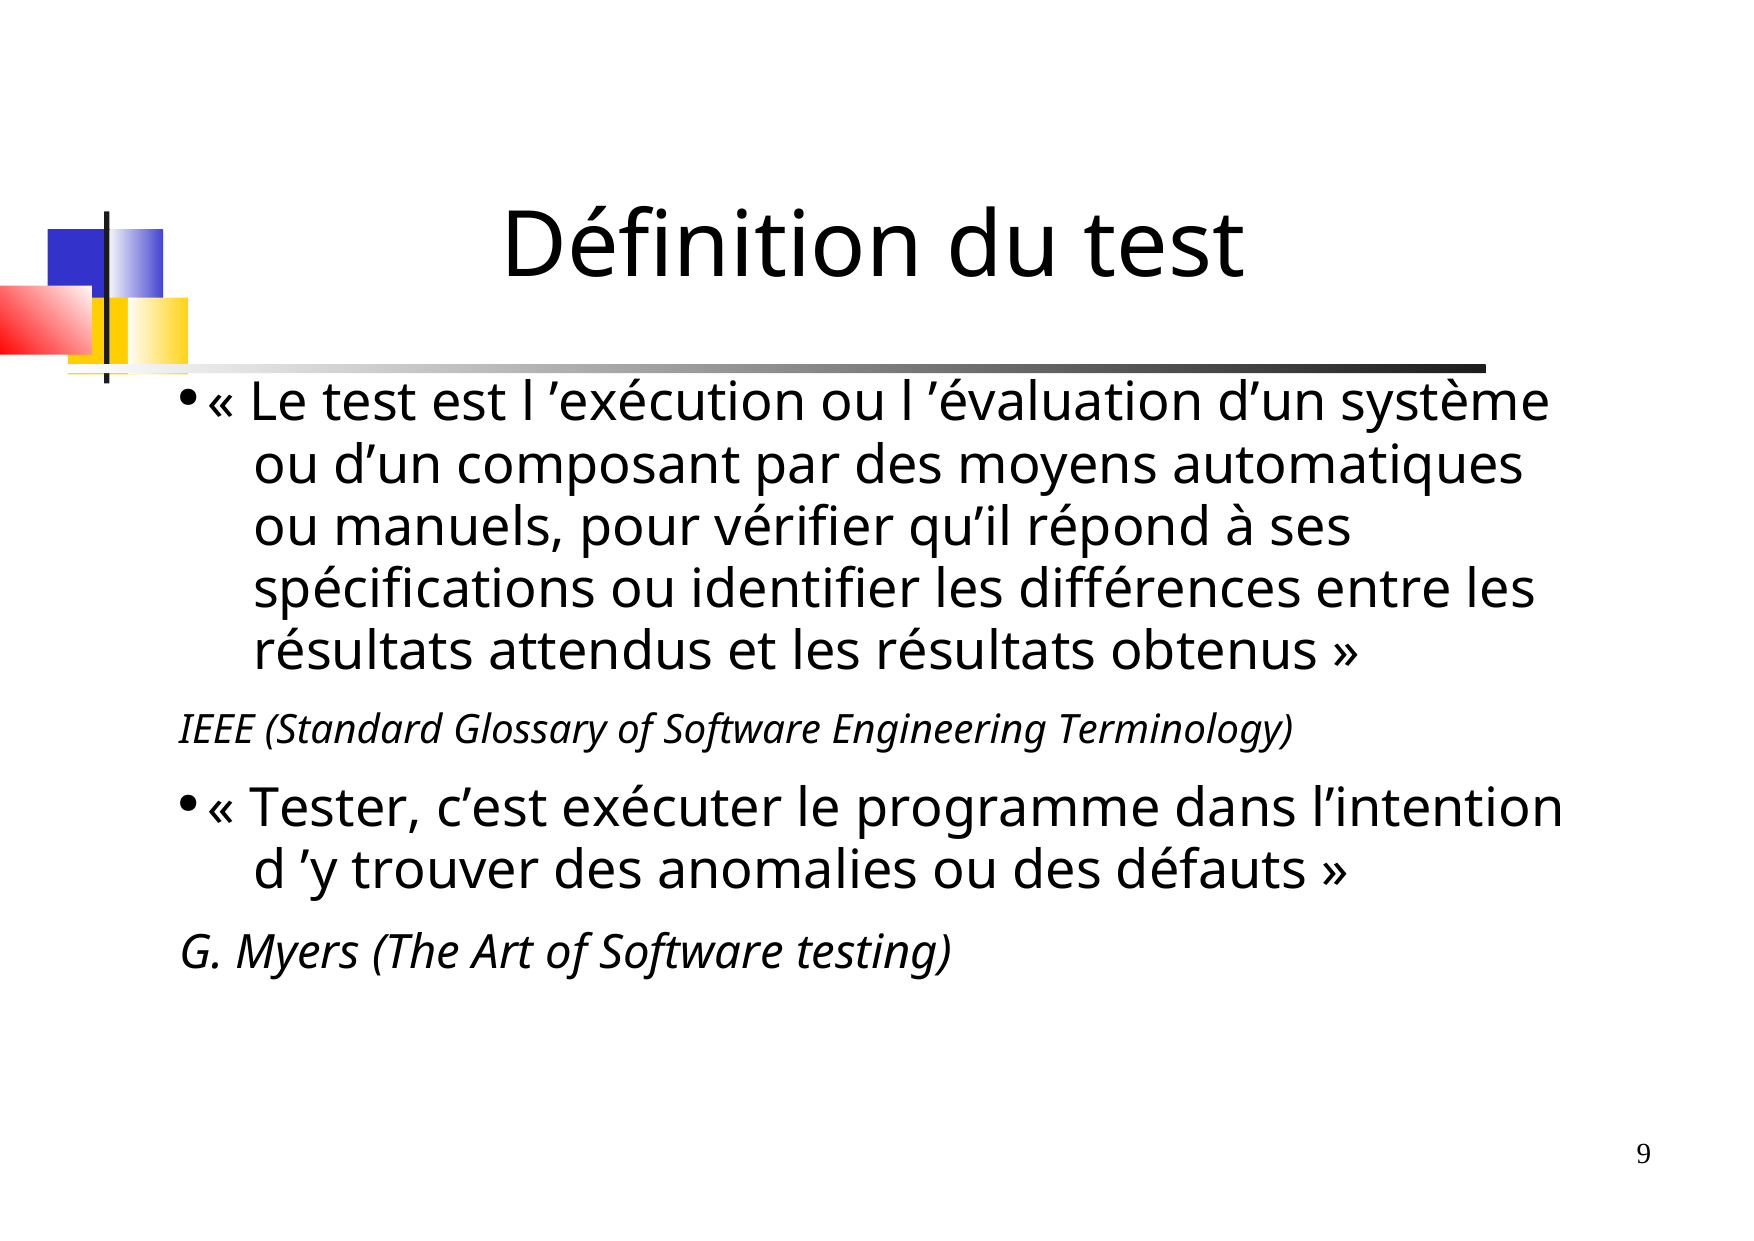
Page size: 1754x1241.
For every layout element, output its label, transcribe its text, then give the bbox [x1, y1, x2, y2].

title Définition du test [179, 139, 1567, 351]
list « Le test est l ’exécution ou l ’évaluation d’un système ou d’un composant par des moyens automatiques ou manuels, pour vérifier qu’il répond à ses spécifications ou identifier les différences entre les résultats attendus et les résultats obtenus » IEEE (Standard Glossary of Software Engineering Terminology) « Tester, c’est exécuter le programme dans l’intention d ’y trouver des anomalies ou des défauts » G. Myers (The Art of Software testing) [179, 371, 1567, 1091]
